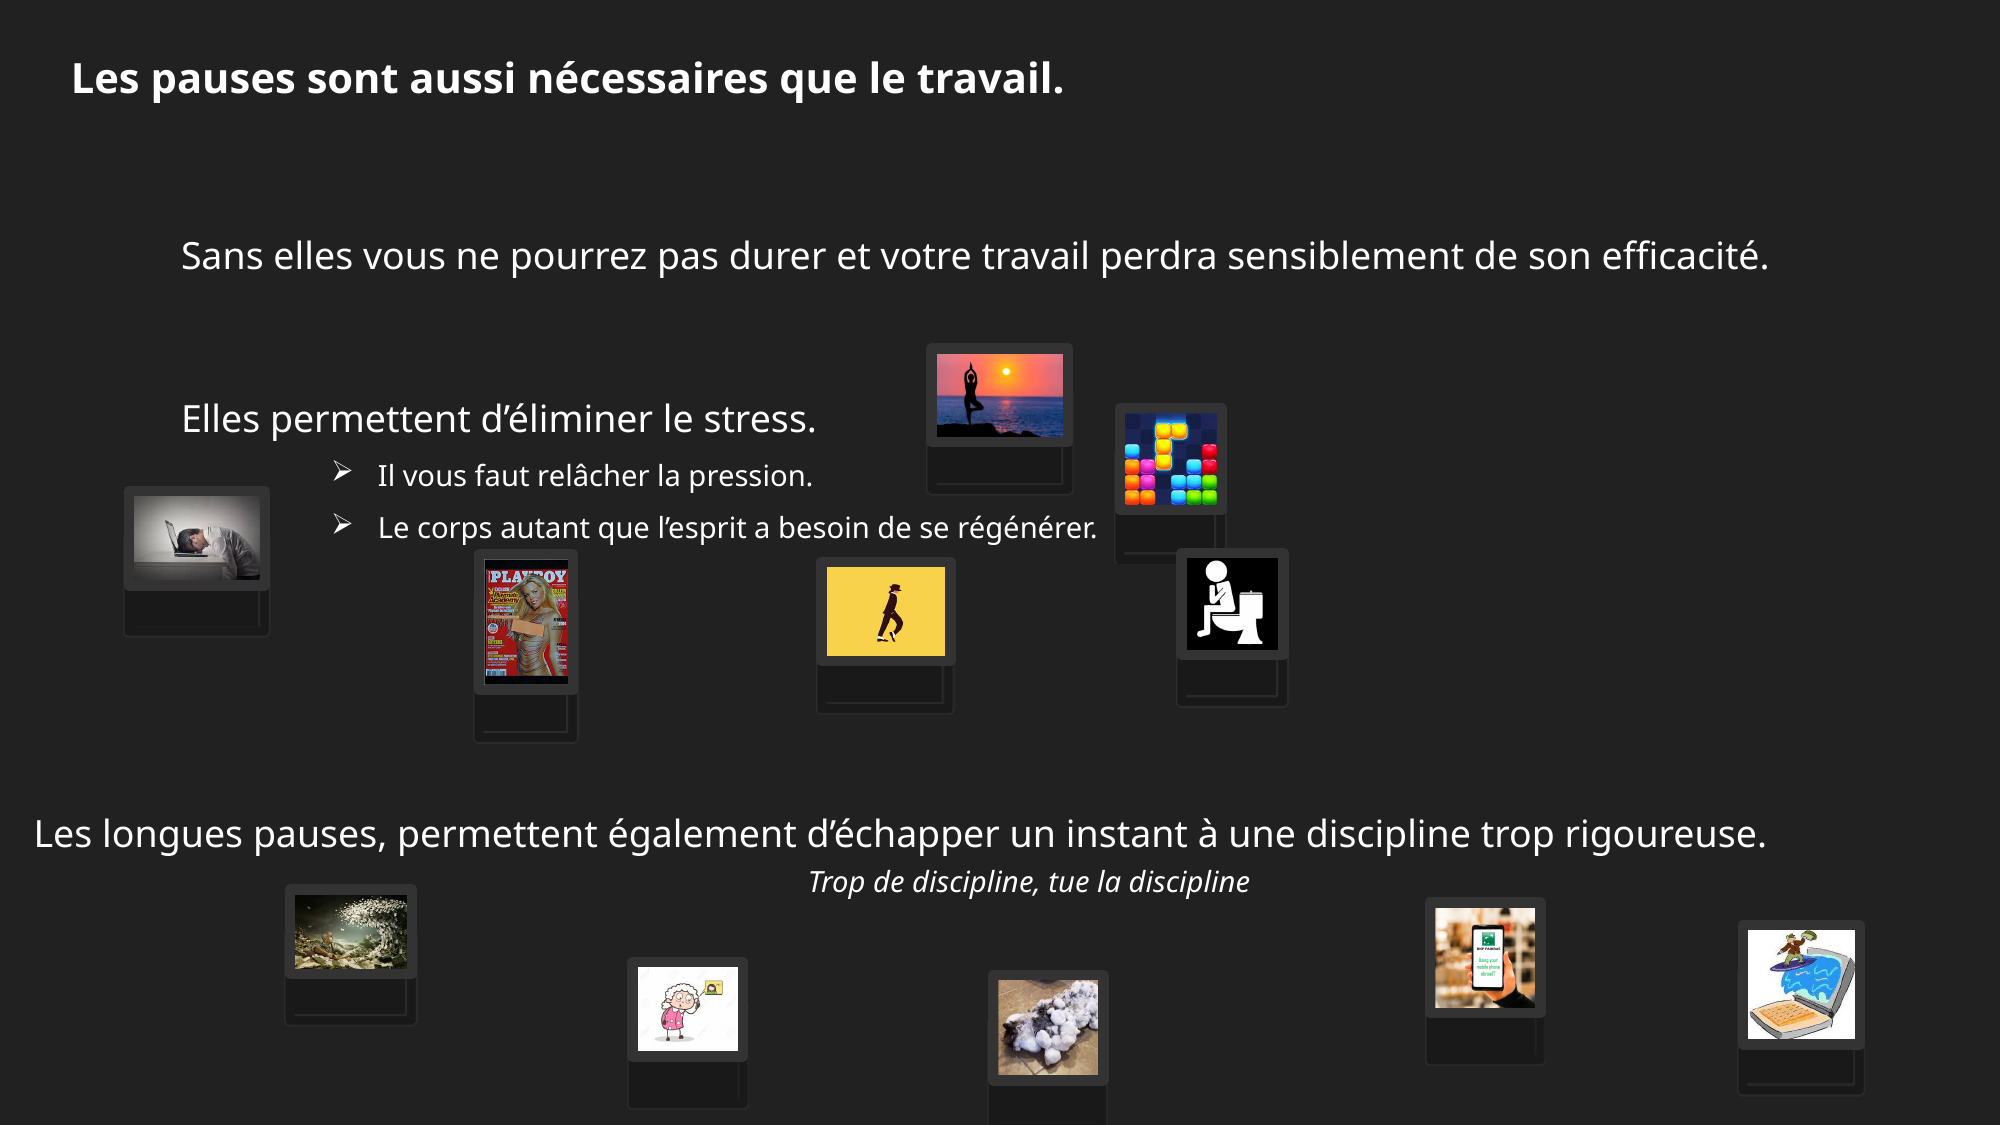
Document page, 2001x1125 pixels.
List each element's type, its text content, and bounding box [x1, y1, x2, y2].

picture [1124, 413, 1217, 505]
picture [1748, 930, 1855, 1040]
picture [936, 353, 1063, 438]
picture [295, 894, 407, 969]
text_box Elles permettent d’éliminer le stress. Il vous faut relâcher la pression. Le corps autant que l’esprit a besoin de se régénérer. [166, 387, 1269, 553]
text_box Les pauses sont aussi nécessaires que le travail. [55, 44, 1524, 155]
picture [134, 496, 260, 581]
text_box Sans elles vous ne pourrez pas durer et votre travail perdra sensiblement de son efficacité. [166, 224, 1914, 285]
text_box Les longues pauses, permettent également d’échapper un instant à une discipline trop rigoureuse. Trop de discipline, tue la discipline [16, 803, 2000, 908]
picture [1186, 558, 1279, 650]
picture [826, 566, 946, 656]
picture [637, 967, 738, 1052]
picture [998, 980, 1099, 1076]
picture [1435, 907, 1536, 1008]
picture [484, 559, 569, 686]
